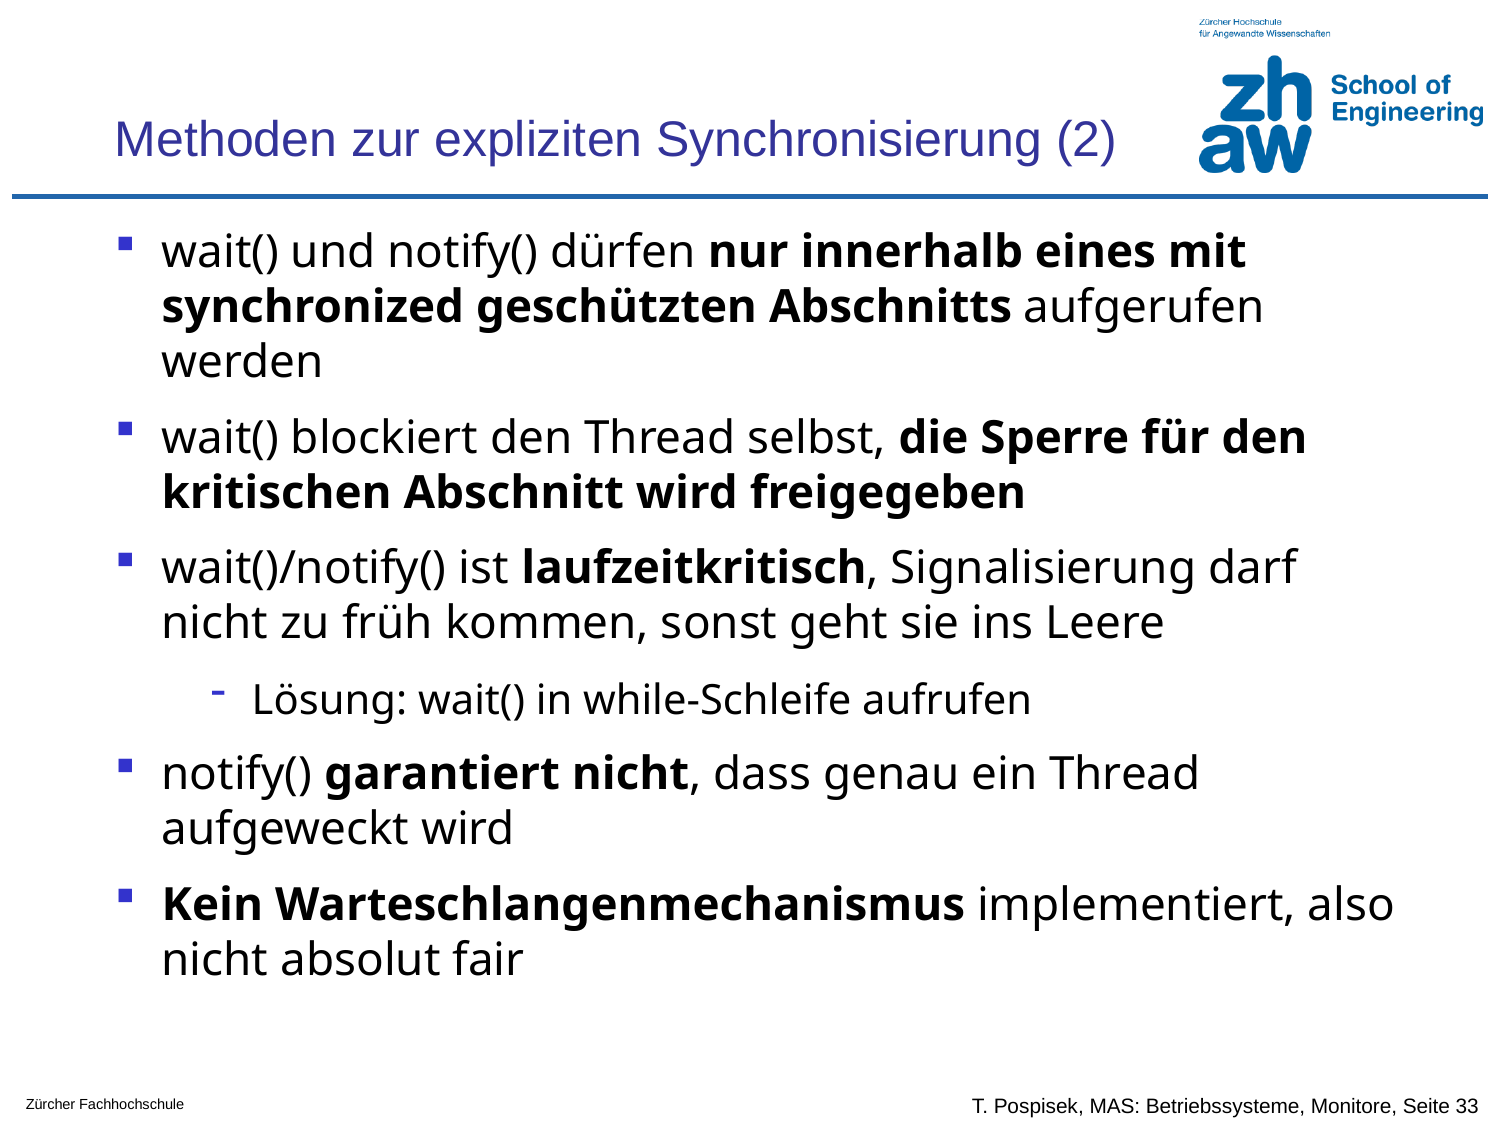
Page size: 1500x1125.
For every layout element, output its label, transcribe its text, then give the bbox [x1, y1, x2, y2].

picture [1199, 19, 1483, 173]
title Methoden zur expliziten Synchronisierung (2) [99, 50, 1379, 163]
text_box wait() und notify() dürfen nur innerhalb eines mit synchronized geschützten Abschnitts aufgerufen werden wait() blockiert den Thread selbst, die Sperre für den kritischen Abschnitt wird freigegeben wait()/notify() ist laufzeitkritisch, Signalisierung darf nicht zu früh kommen, sonst geht sie ins Leere Lösung: wait() in while-Schleife aufrufen notify() garantiert nicht, dass genau ein Thread aufgeweckt wird Kein Warteschlangenmechanismus implementiert, also nicht absolut fair [99, 214, 1413, 992]
